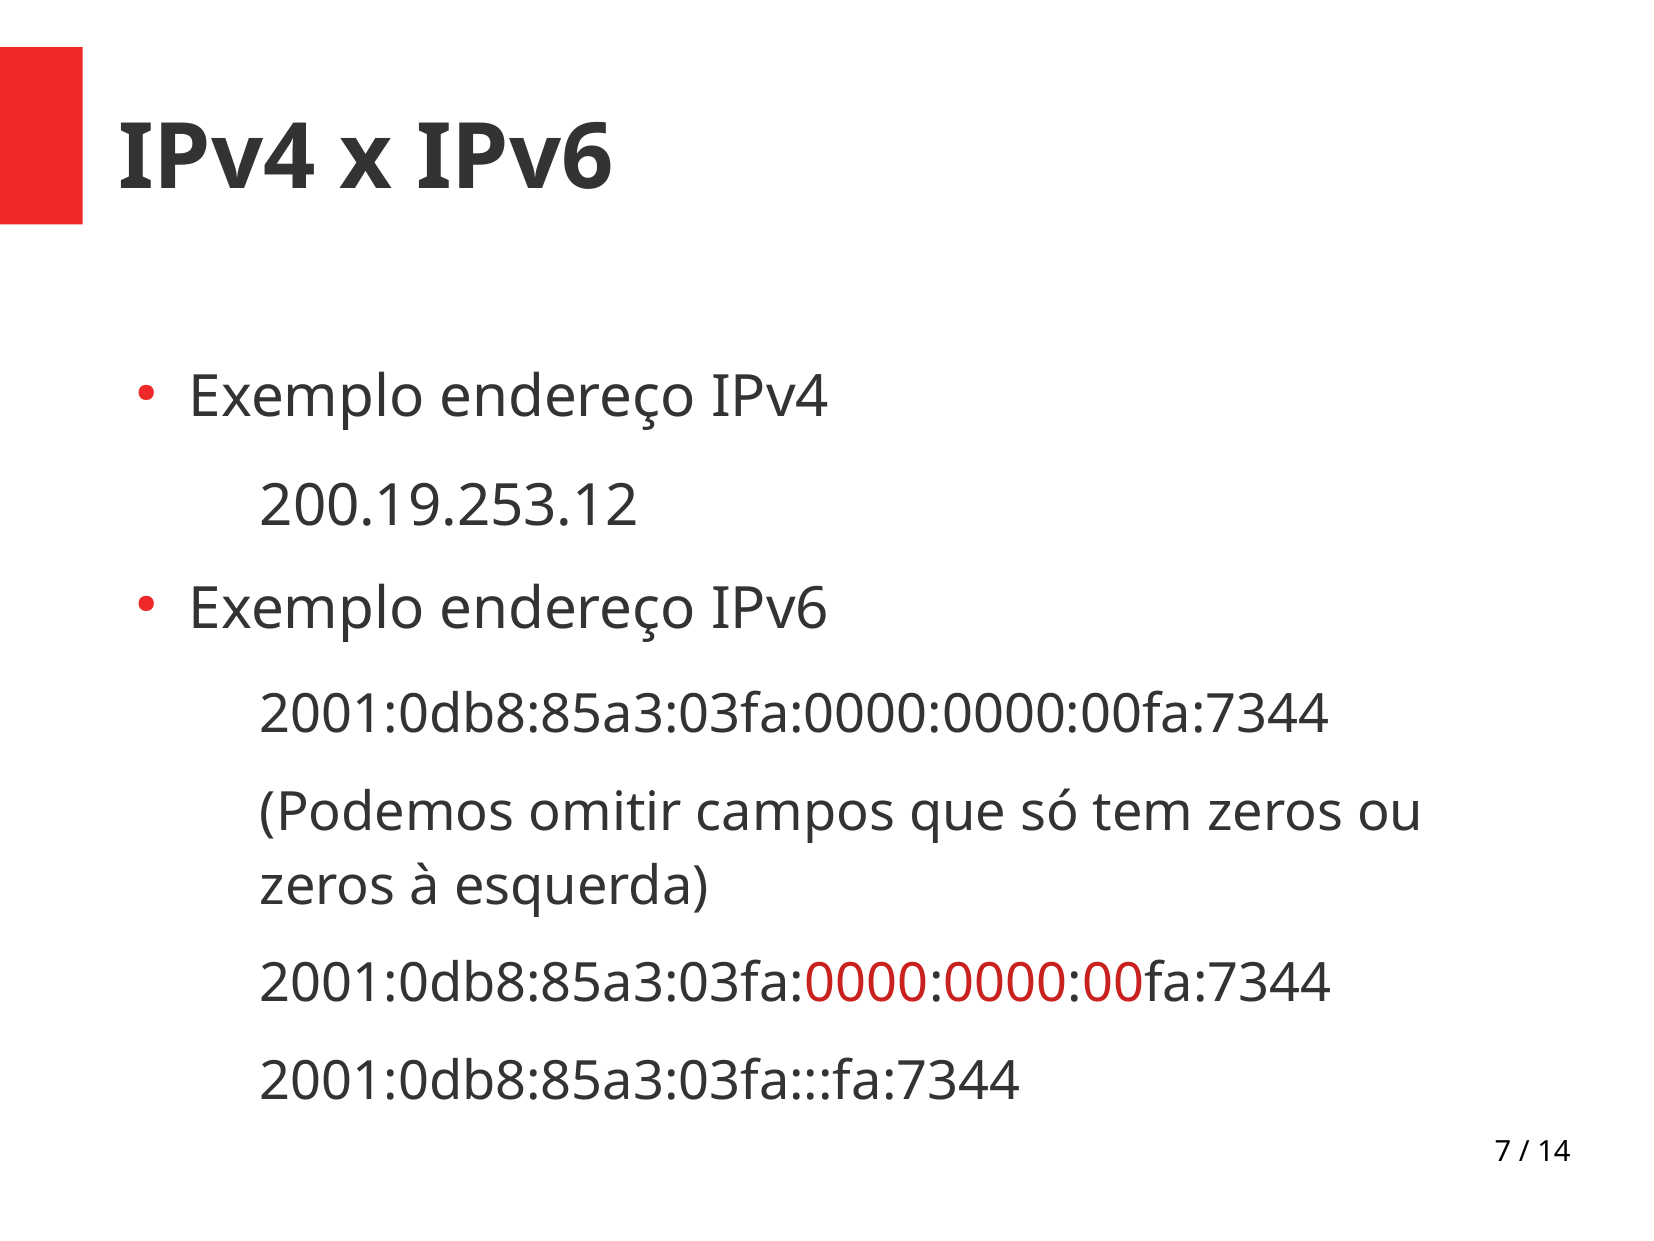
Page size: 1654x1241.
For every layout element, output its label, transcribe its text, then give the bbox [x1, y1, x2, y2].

title IPv4 x IPv6 [118, 49, 1571, 257]
list Exemplo endereço IPv4 200.19.253.12 Exemplo endereço IPv6 2001:0db8:85a3:03fa:0000:0000:00fa:7344 (Podemos omitir campos que só tem zeros ou zeros à esquerda) 2001:0db8:85a3:03fa:0000:0000:00fa:7344 2001:0db8:85a3:03fa:::fa:7344 [118, 354, 1536, 1074]
